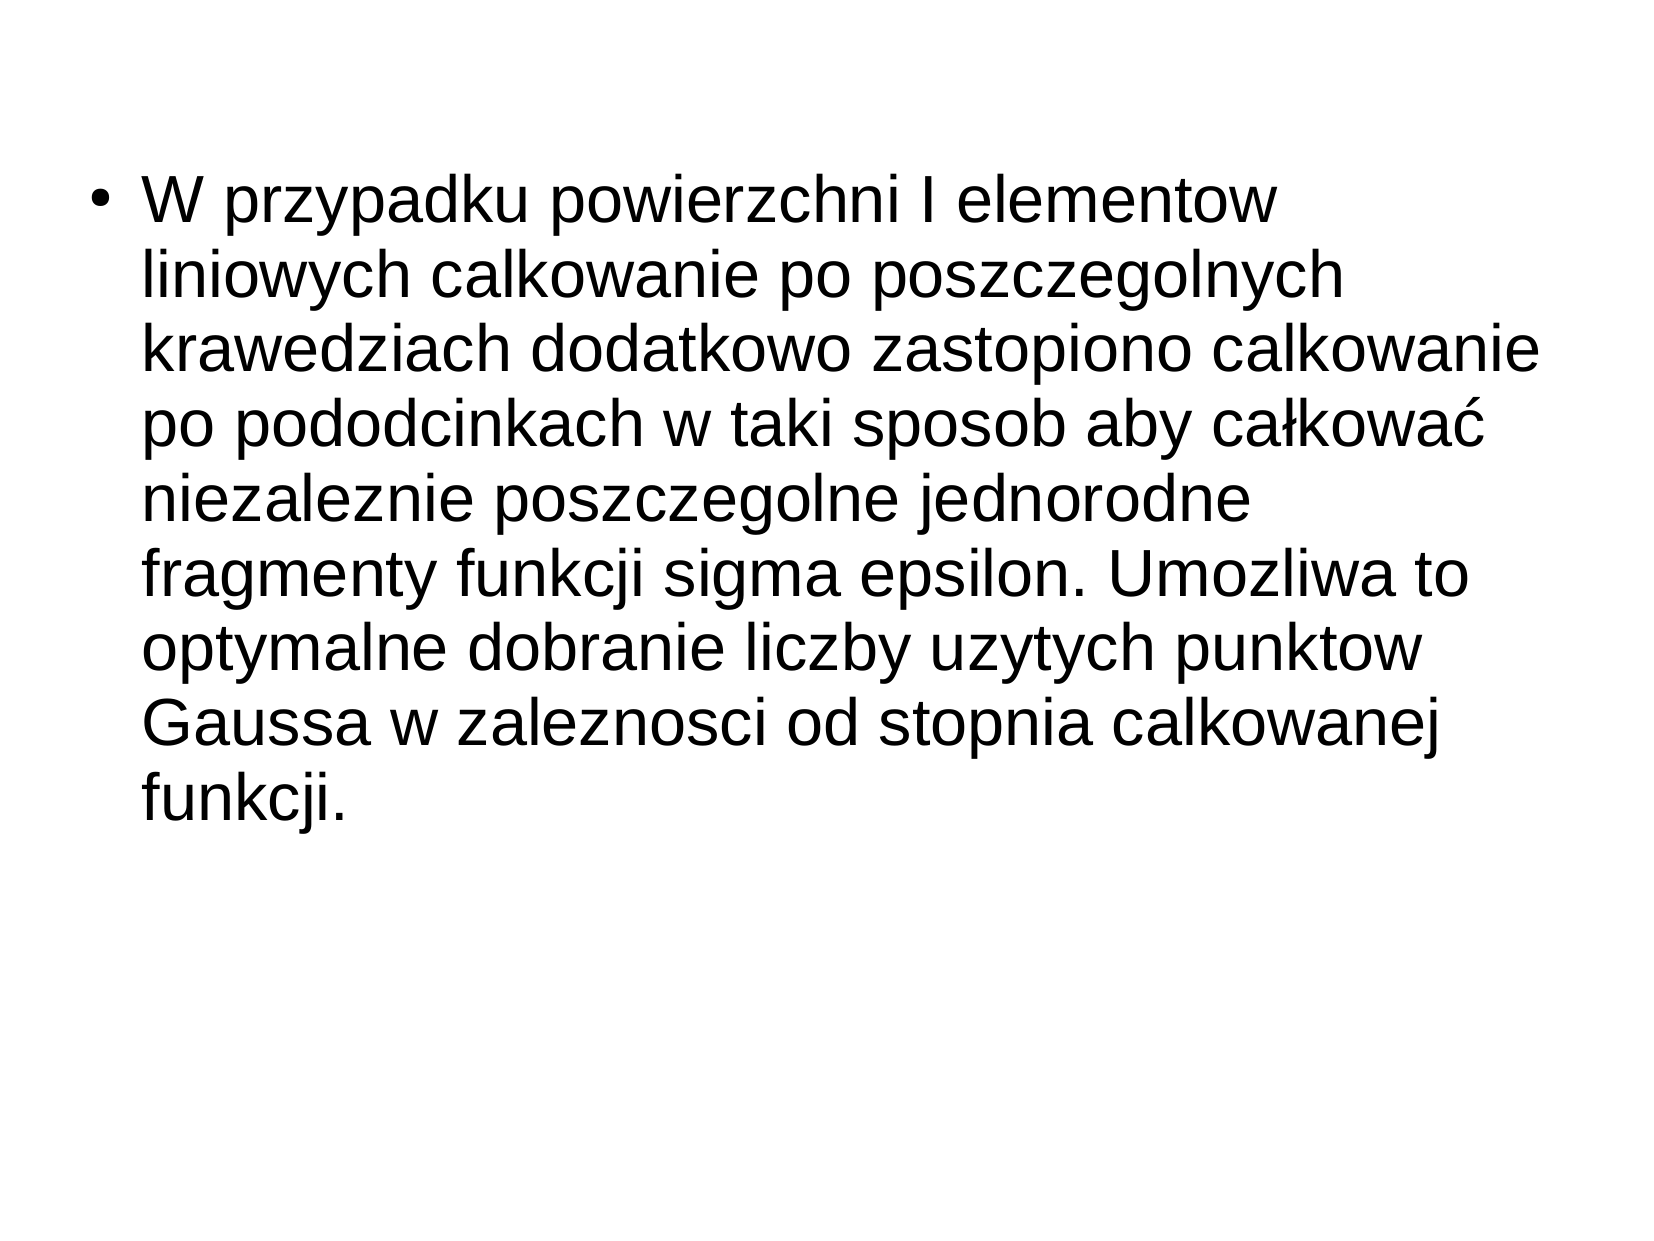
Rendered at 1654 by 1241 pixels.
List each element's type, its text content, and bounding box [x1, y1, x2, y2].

list W przypadku powierzchni I elementow liniowych calkowanie po poszczegolnych krawedziach dodatkowo zastopiono calkowanie po pododcinkach w taki sposob aby całkować niezaleznie poszczegolne jednorodne fragmenty funkcji sigma epsilon. Umozliwa to optymalne dobranie liczby uzytych punktow Gaussa w zaleznosci od stopnia calkowanej funkcji. [70, 161, 1560, 981]
